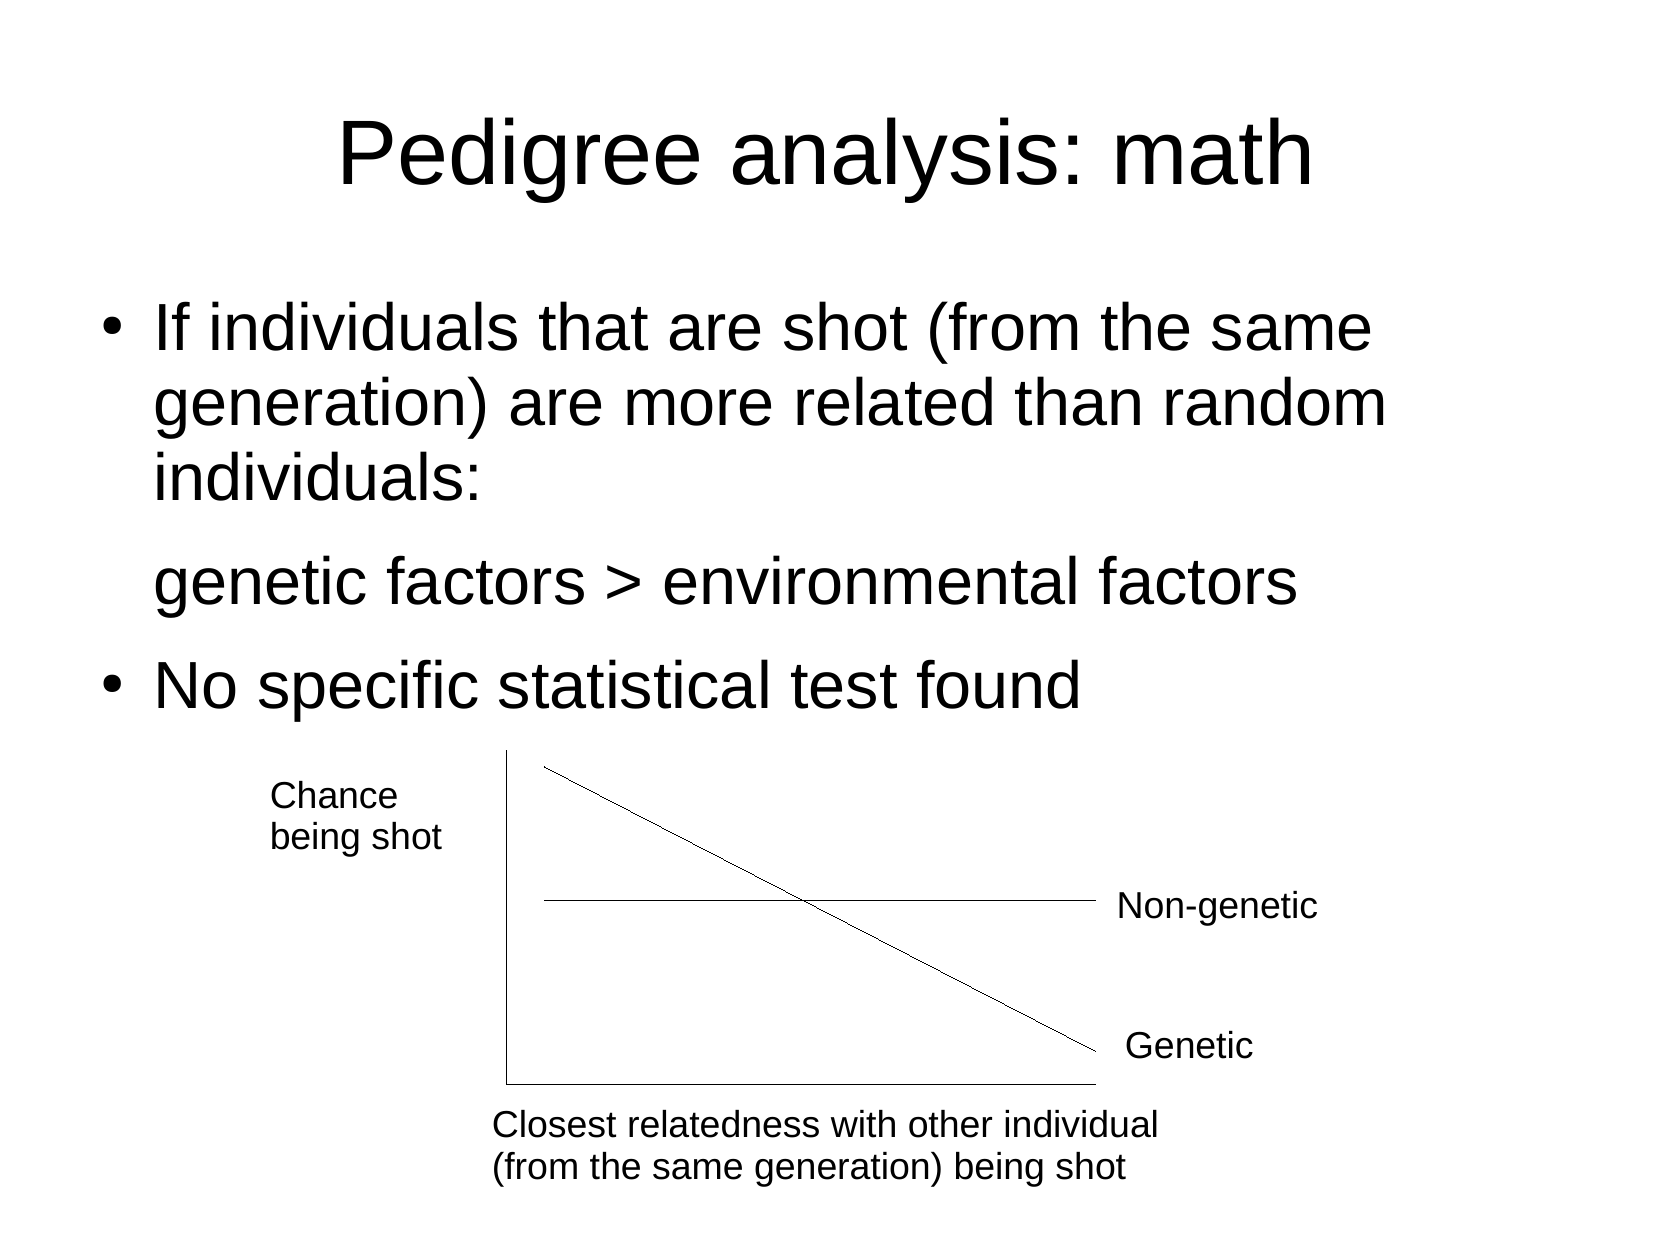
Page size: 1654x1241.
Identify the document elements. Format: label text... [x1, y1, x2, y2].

text_box Closest relatedness with other individual (from the same generation) being shot [477, 1096, 1213, 1216]
text_box Non-genetic [1101, 877, 1396, 941]
title Pedigree analysis: math [82, 49, 1571, 257]
text_box Genetic [1110, 1017, 1312, 1081]
list If individuals that are shot (from the same generation) are more related than random individuals: genetic factors > environmental factors No specific statistical test found [82, 290, 1571, 1010]
text_box Chance being shot [255, 766, 507, 958]
